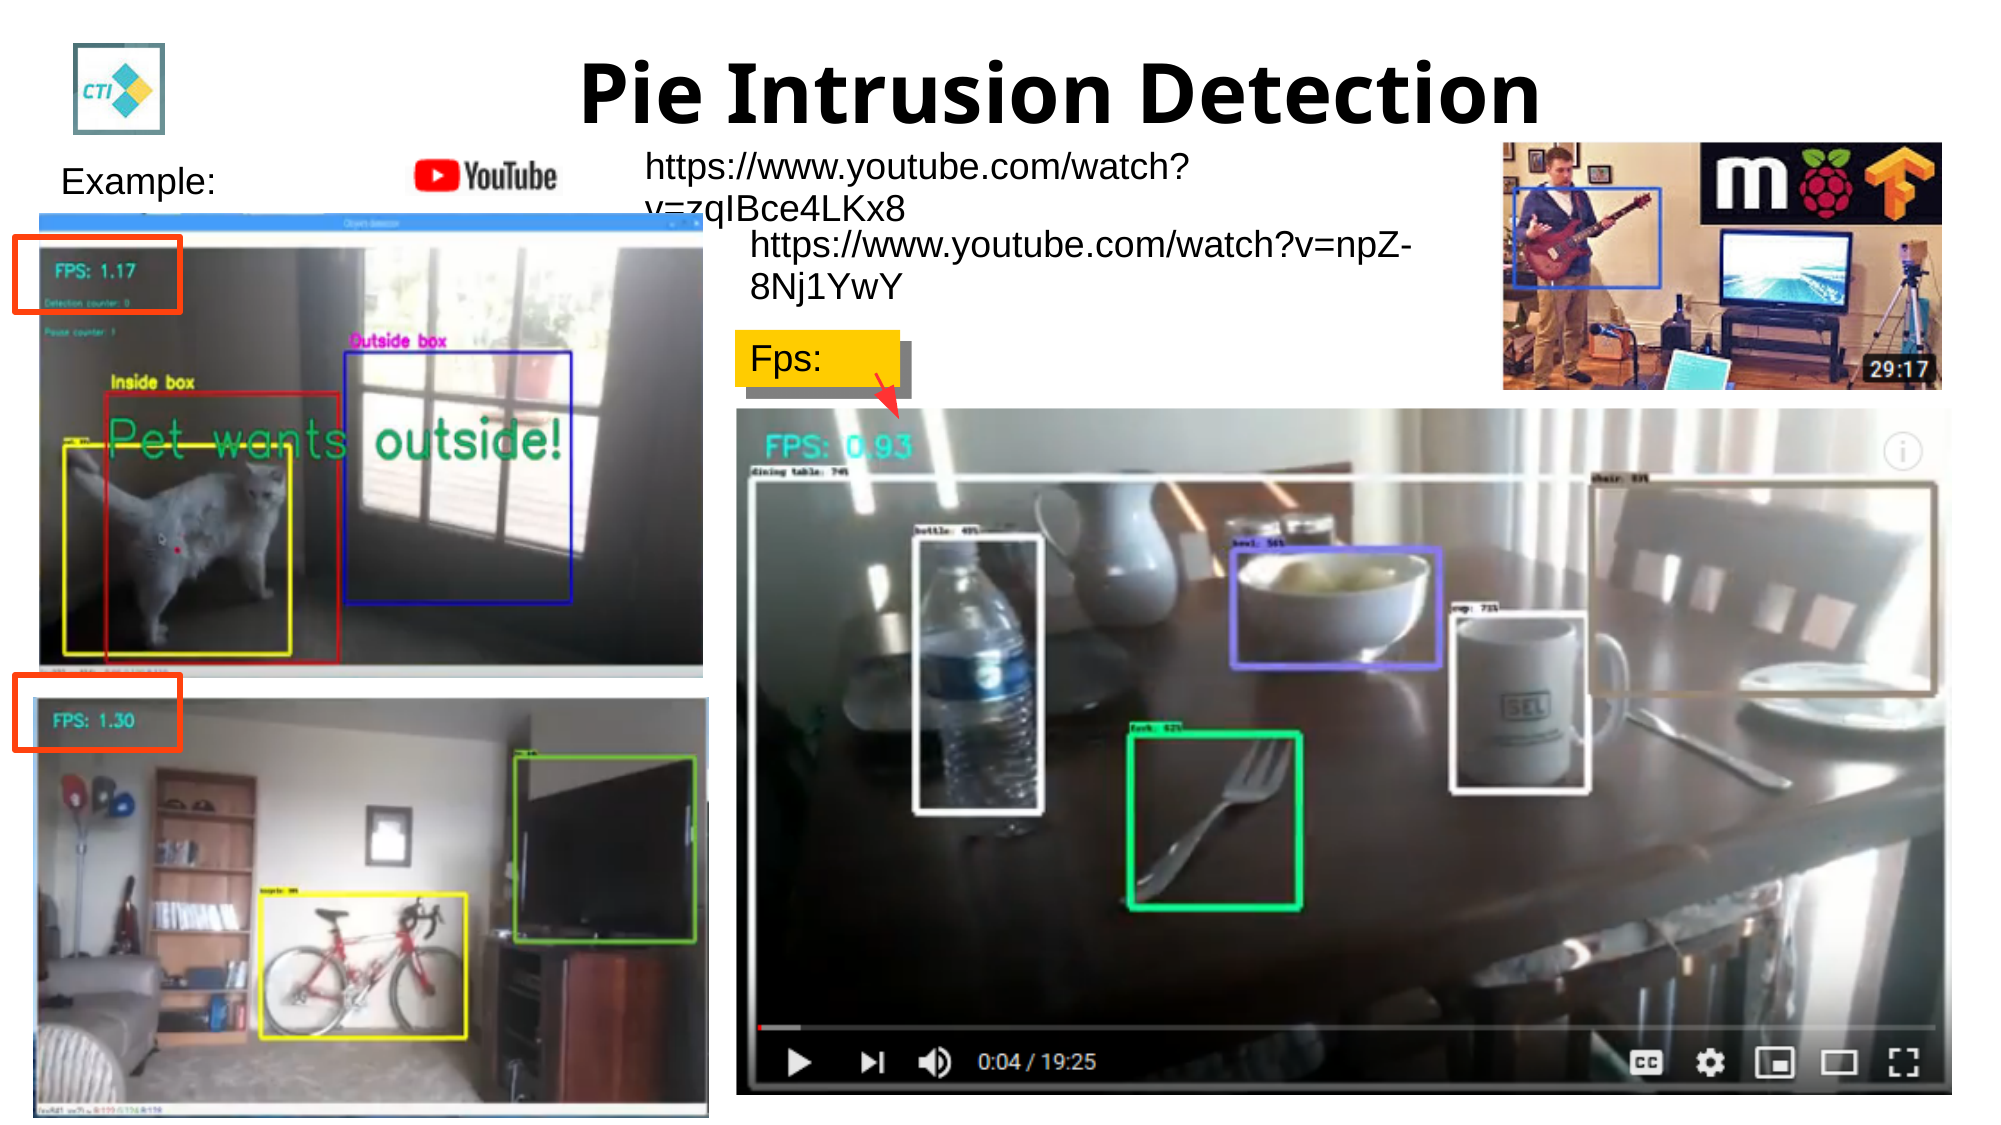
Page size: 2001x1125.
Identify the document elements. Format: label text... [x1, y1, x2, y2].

text_box https://www.youtube.com/watch?v=zqIBce4LKx8 [630, 138, 1467, 196]
picture [1500, 141, 1942, 390]
picture [39, 240, 177, 309]
picture [33, 697, 177, 747]
text_box Fps: [735, 329, 901, 387]
picture [73, 43, 165, 135]
picture [33, 697, 709, 1118]
text_box Example: [45, 152, 271, 210]
picture [735, 407, 1952, 1096]
picture [405, 152, 563, 196]
title Pie Intrusion Detection [300, 30, 1801, 148]
text_box https://www.youtube.com/watch?v=npZ-8Nj1YwY [735, 216, 1441, 315]
picture [39, 213, 703, 678]
